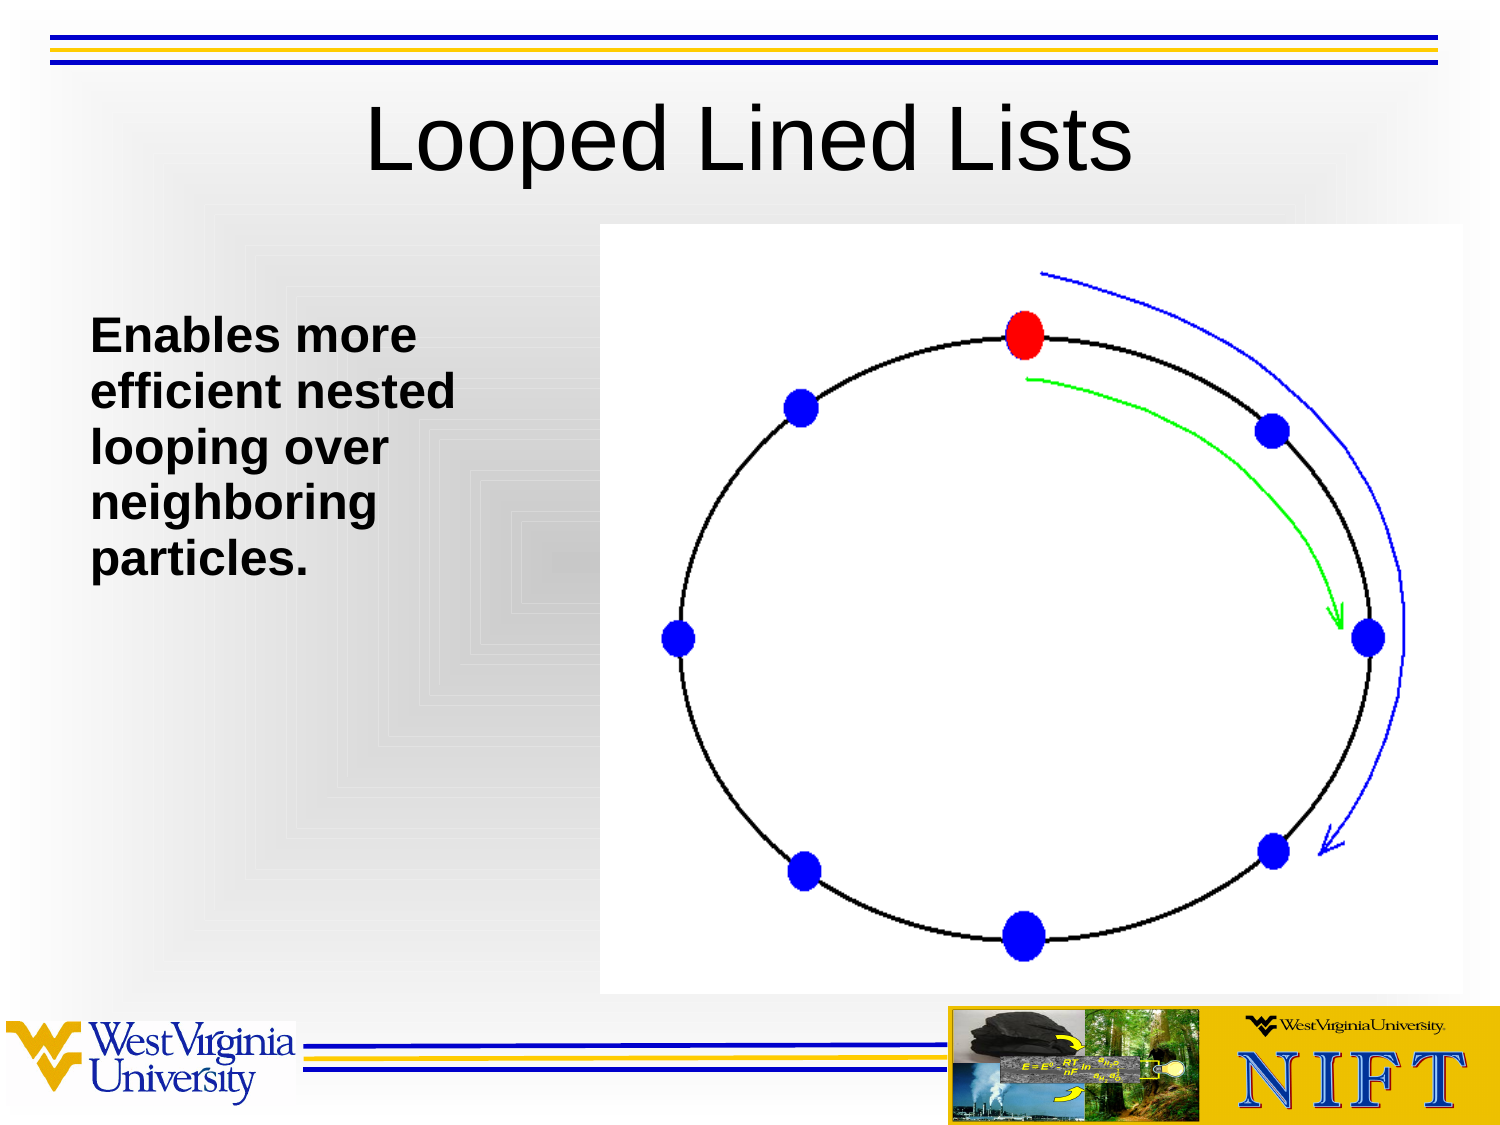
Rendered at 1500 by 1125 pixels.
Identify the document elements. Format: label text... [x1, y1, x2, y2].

text_box Enables more efficient nested looping over neighboring particles. [75, 299, 601, 863]
picture [948, 1006, 1500, 1125]
title Looped Lined Lists [75, 52, 1426, 226]
picture [600, 224, 1463, 994]
